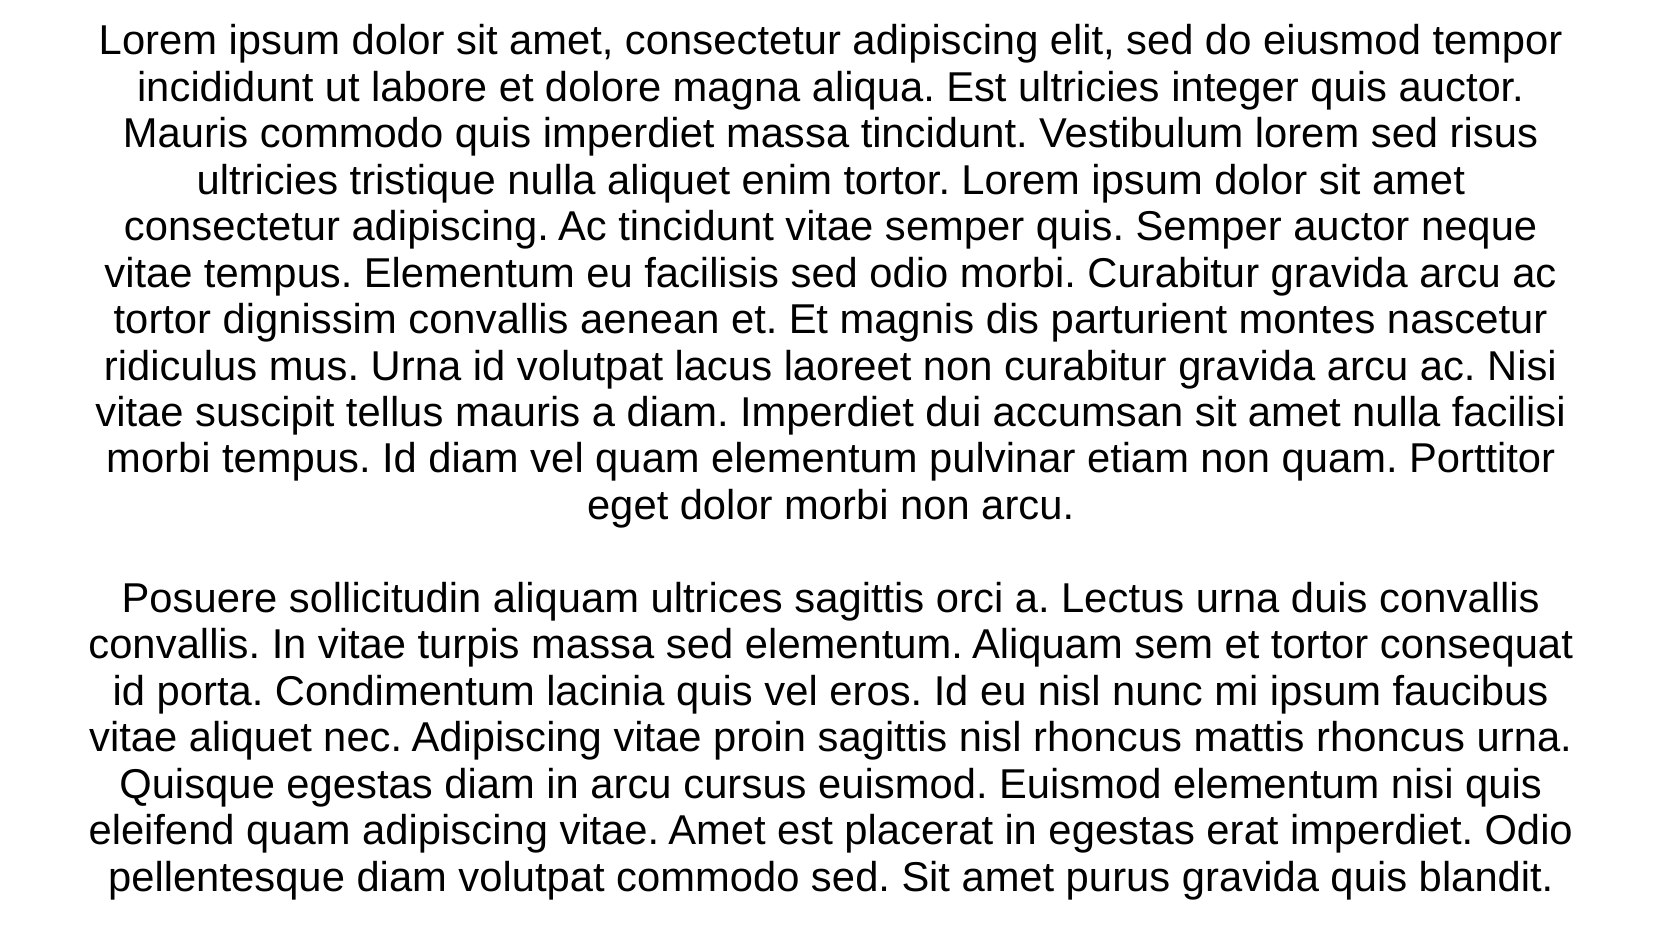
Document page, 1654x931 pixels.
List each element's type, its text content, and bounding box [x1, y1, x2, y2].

subtitle Lorem ipsum dolor sit amet, consectetur adipiscing elit, sed do eiusmod tempor incididunt ut labore et dolore magna aliqua. Est ultricies integer quis auctor. Mauris commodo quis imperdiet massa tincidunt. Vestibulum lorem sed risus ultricies tristique nulla aliquet enim tortor. Lorem ipsum dolor sit amet consectetur adipiscing. Ac tincidunt vitae semper quis. Semper auctor neque vitae tempus. Elementum eu facilisis sed odio morbi. Curabitur gravida arcu ac tortor dignissim convallis aenean et. Et magnis dis parturient montes nascetur ridiculus mus. Urna id volutpat lacus laoreet non curabitur gravida arcu ac. Nisi vitae suscipit tellus mauris a diam. Imperdiet dui accumsan sit amet nulla facilisi morbi tempus. Id diam vel quam elementum pulvinar etiam non quam. Porttitor eget dolor morbi non arcu. Posuere sollicitudin aliquam ultrices sagittis orci a. Lectus urna duis convallis convallis. In vitae turpis massa sed elementum. Aliquam sem et tortor consequat id porta. Condimentum lacinia quis vel eros. Id eu nisl nunc mi ipsum faucibus vitae aliquet nec. Adipiscing vitae proin sagittis nisl rhoncus mattis rhoncus urna. Quisque egestas diam in arcu cursus euismod. Euismod elementum nisi quis eleifend quam adipiscing vitae. Amet est placerat in egestas erat imperdiet. Odio pellentesque diam volutpat commodo sed. Sit amet purus gravida quis blandit. [86, 16, 1576, 901]
